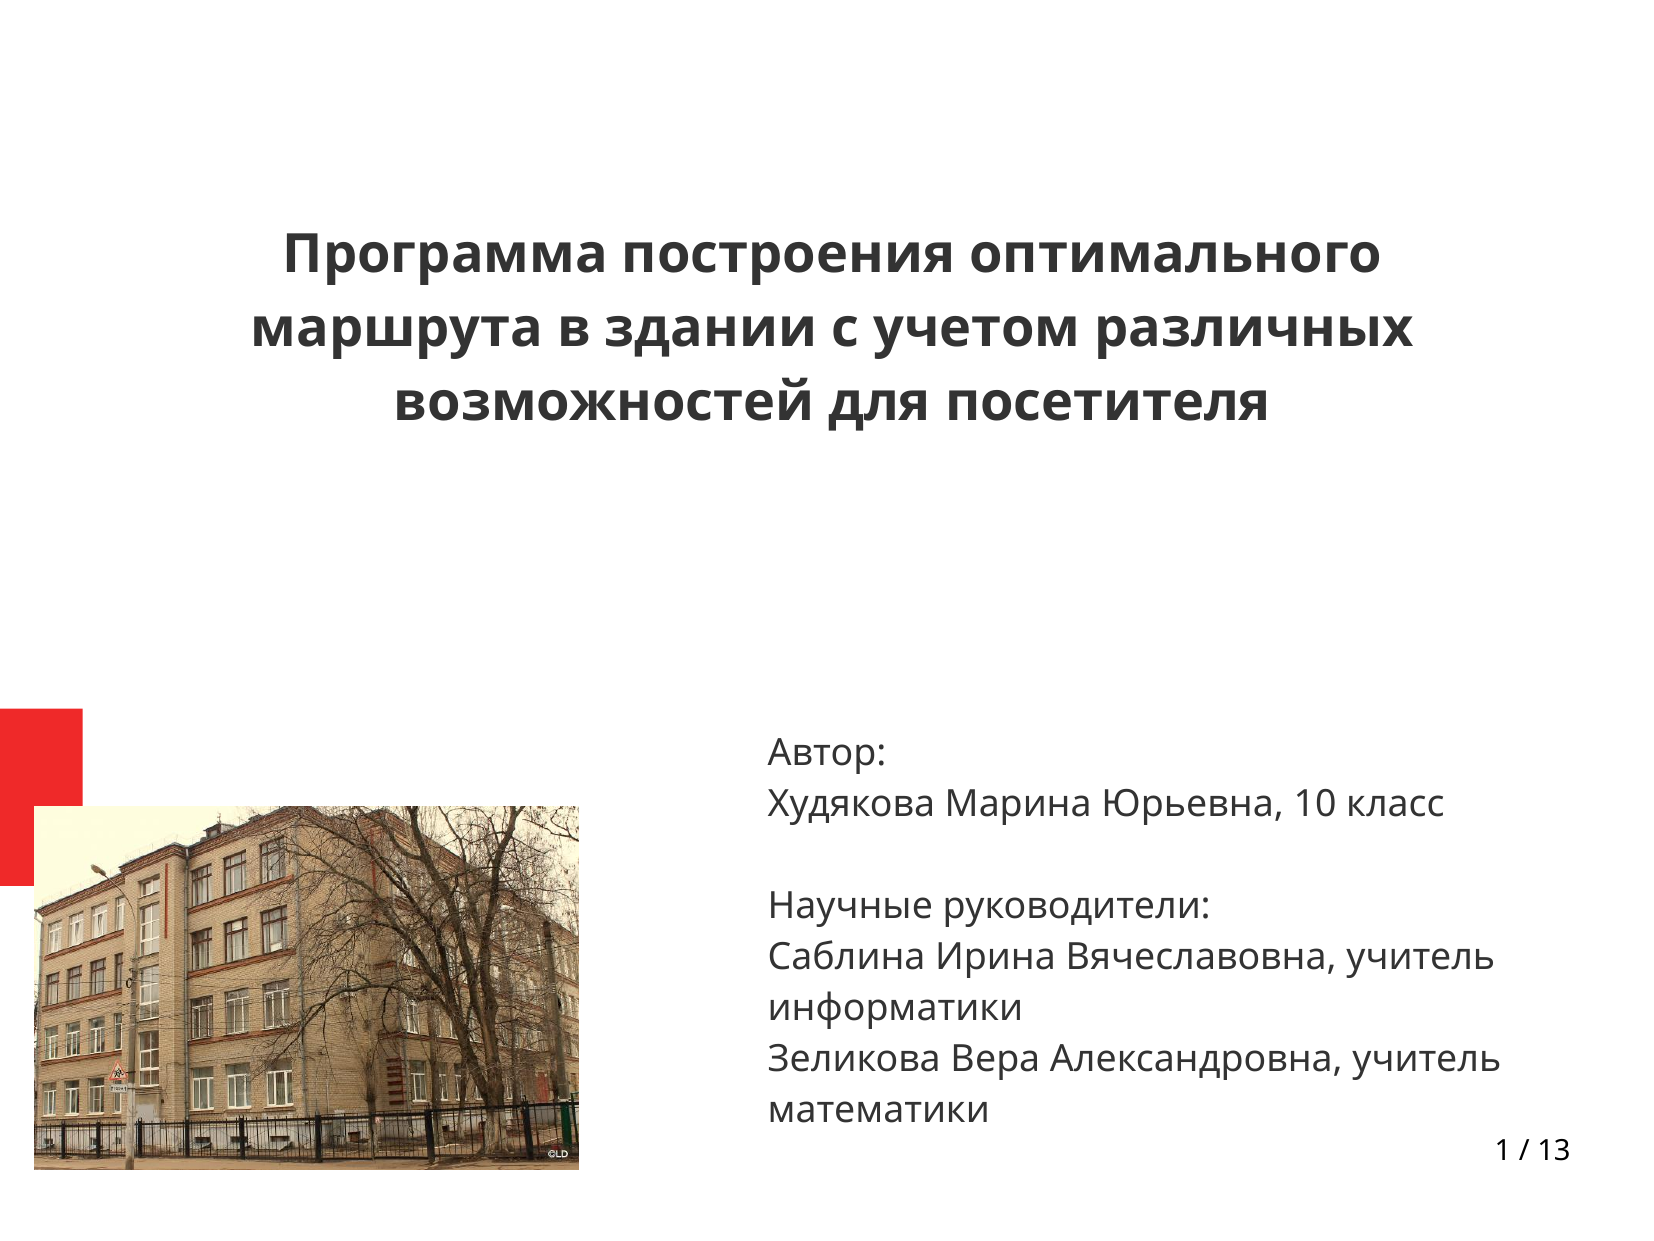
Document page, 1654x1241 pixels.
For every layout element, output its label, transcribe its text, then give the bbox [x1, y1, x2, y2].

title Программа построения оптимального маршрута в здании с учетом различных возможностей для посетителя [130, 188, 1536, 462]
title Автор: Худякова Марина Юрьевна, 10 класс Научные руководители: Саблина Ирина Вячеславовна, учитель информатики Зеликова Вера Александровна, учитель математики [236, 725, 1642, 1134]
picture [34, 806, 579, 1170]
